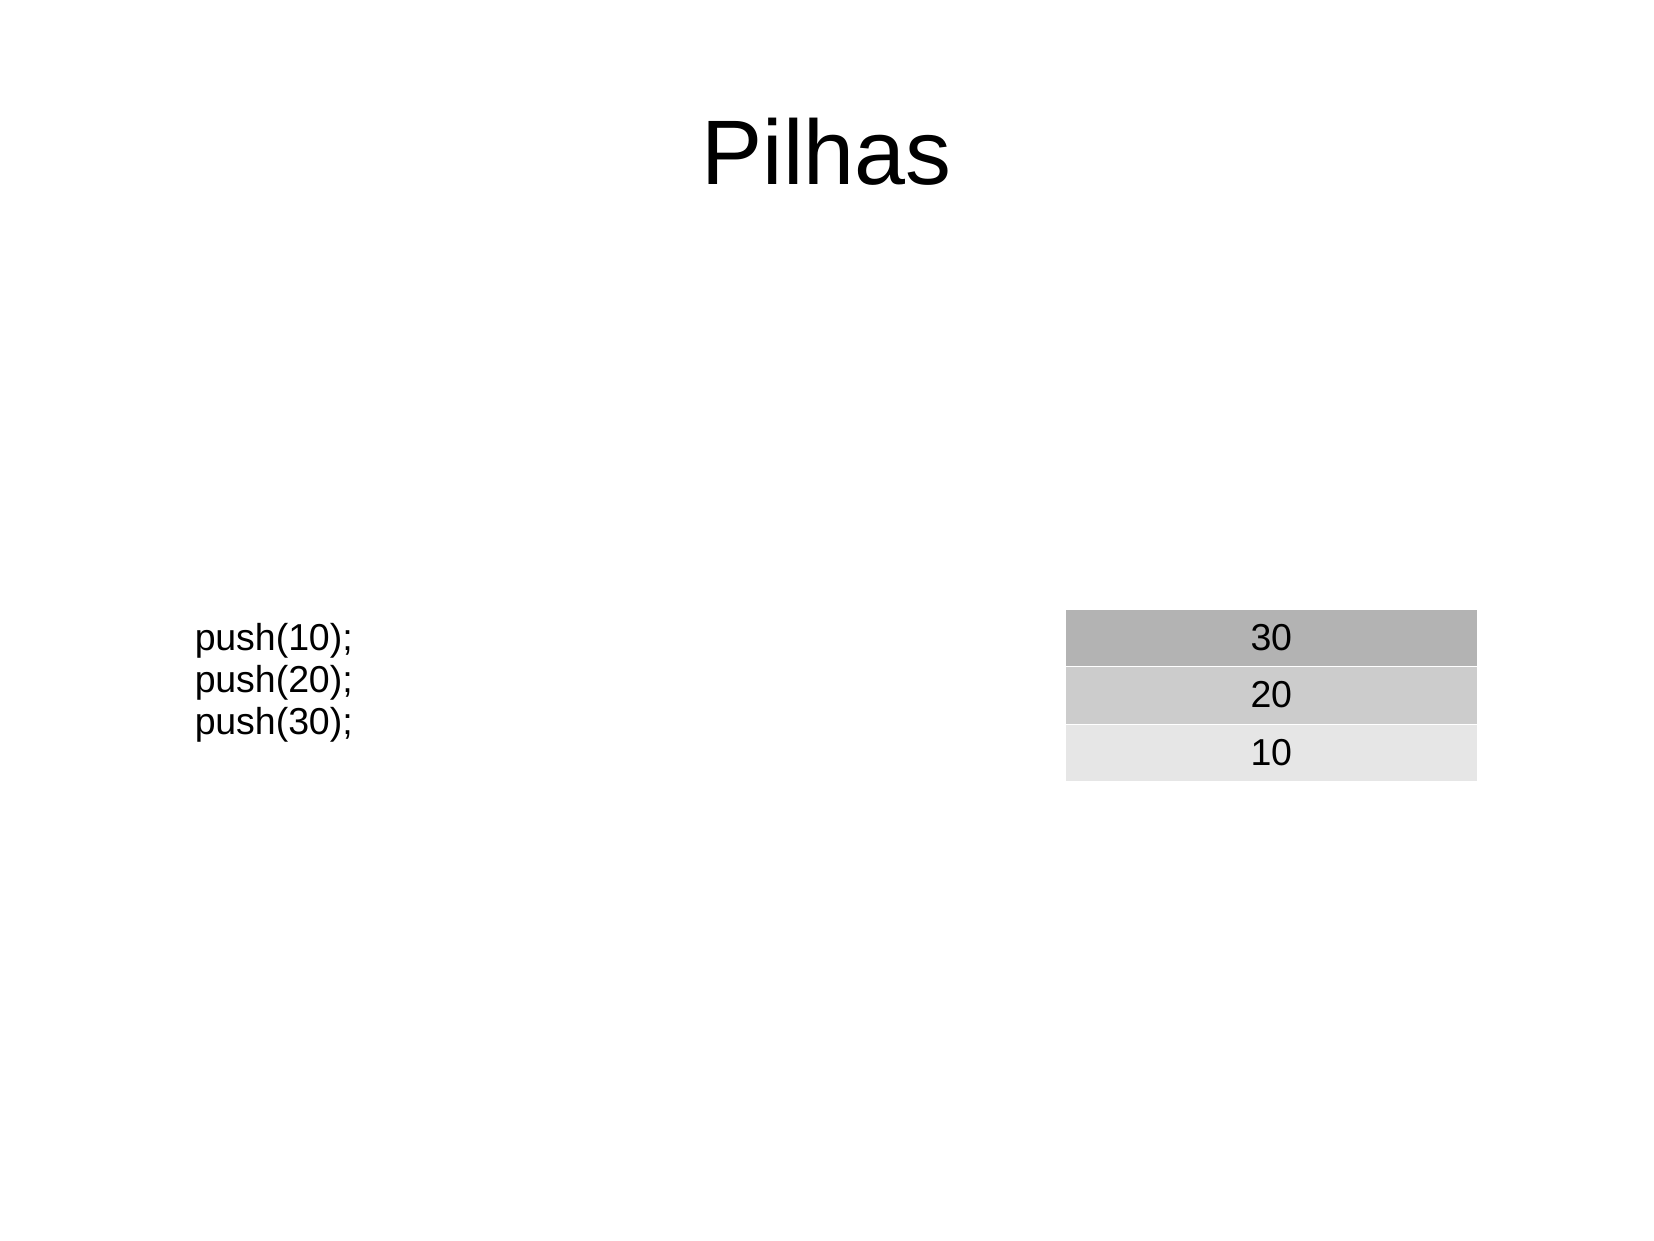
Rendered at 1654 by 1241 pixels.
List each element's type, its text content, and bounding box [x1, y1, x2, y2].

table_header 30 [1066, 610, 1477, 666]
table_cell 10 [1066, 725, 1477, 781]
text_box push(10); push(20); push(30); [180, 609, 497, 751]
title Pilhas [82, 49, 1571, 257]
table_cell 20 [1066, 667, 1477, 724]
